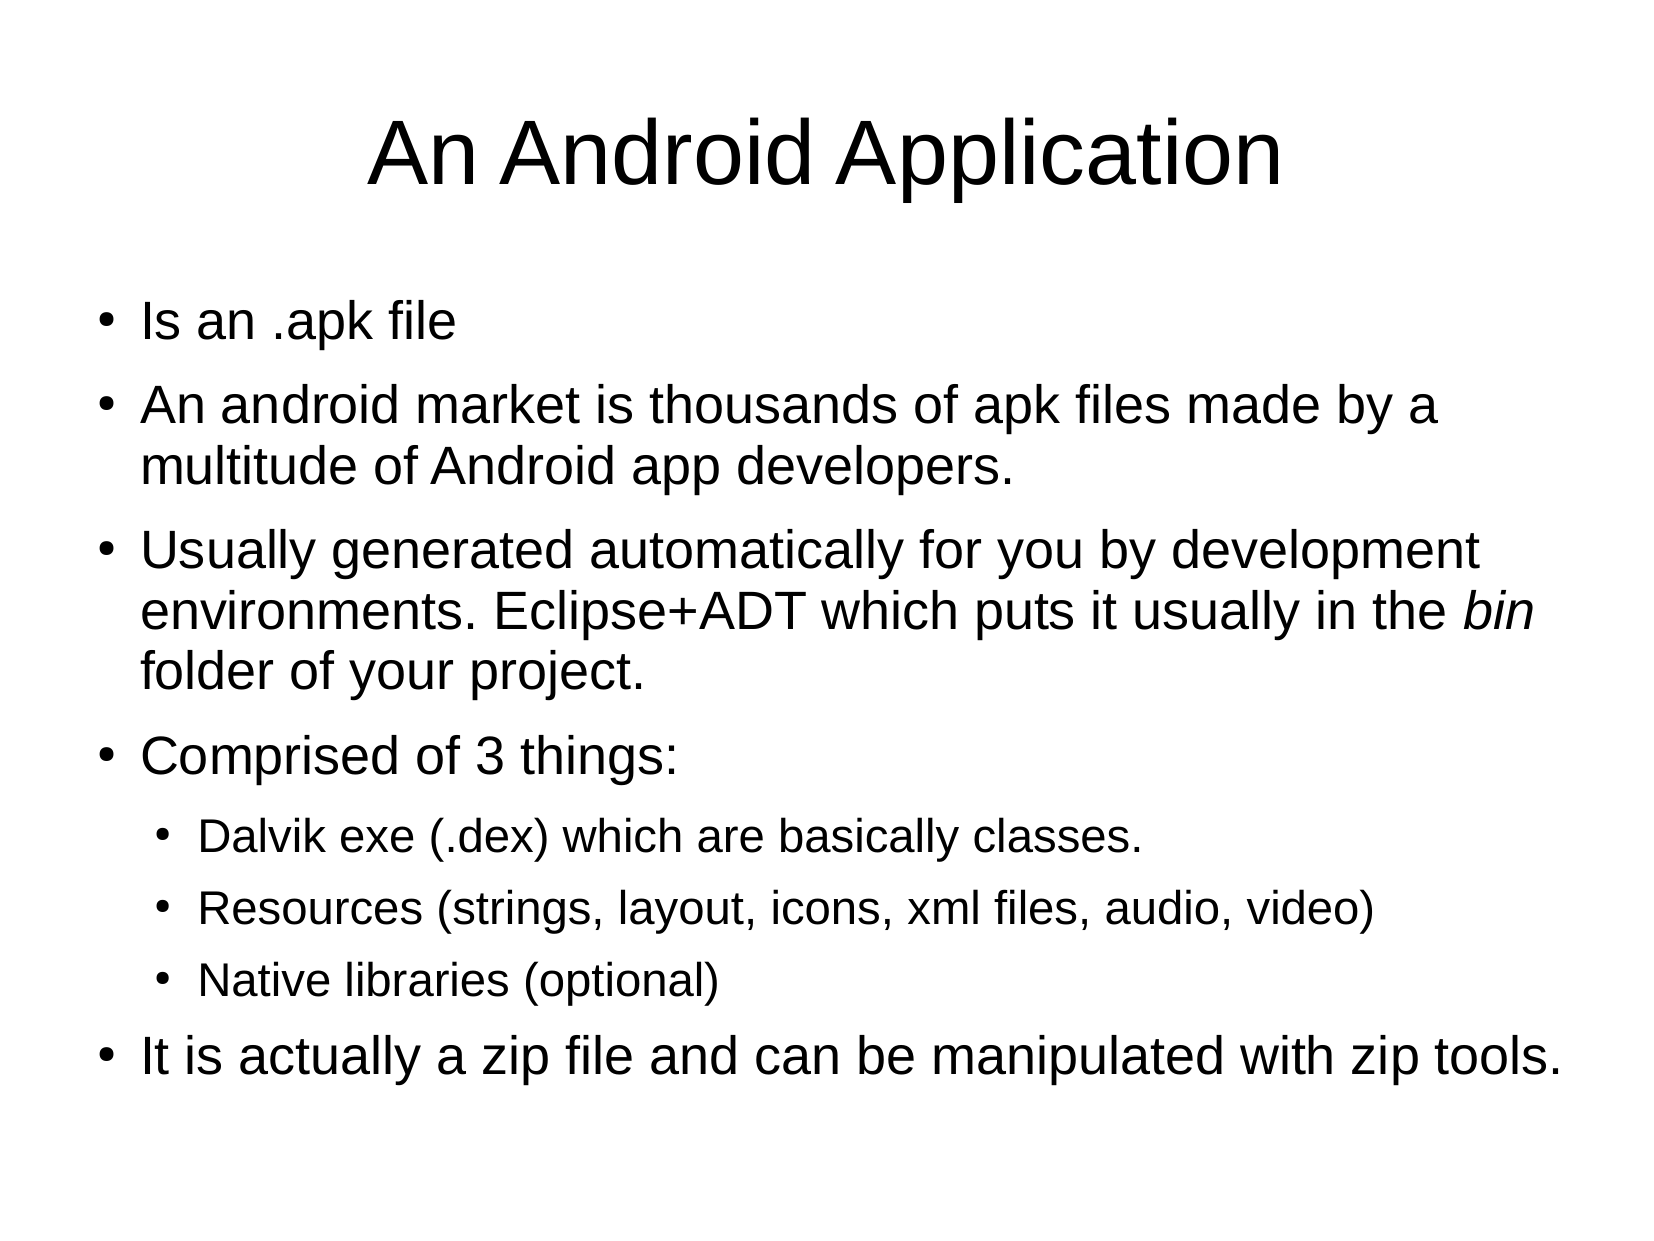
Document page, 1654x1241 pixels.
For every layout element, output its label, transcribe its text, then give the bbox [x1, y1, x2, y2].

title An Android Application [82, 49, 1571, 257]
list Is an .apk file An android market is thousands of apk files made by a multitude of Android app developers. Usually generated automatically for you by development environments. Eclipse+ADT which puts it usually in the bin folder of your project. Comprised of 3 things: Dalvik exe (.dex) which are basically classes. Resources (strings, layout, icons, xml files, audio, video) Native libraries (optional) It is actually a zip file and can be manipulated with zip tools. [82, 290, 1571, 1109]
